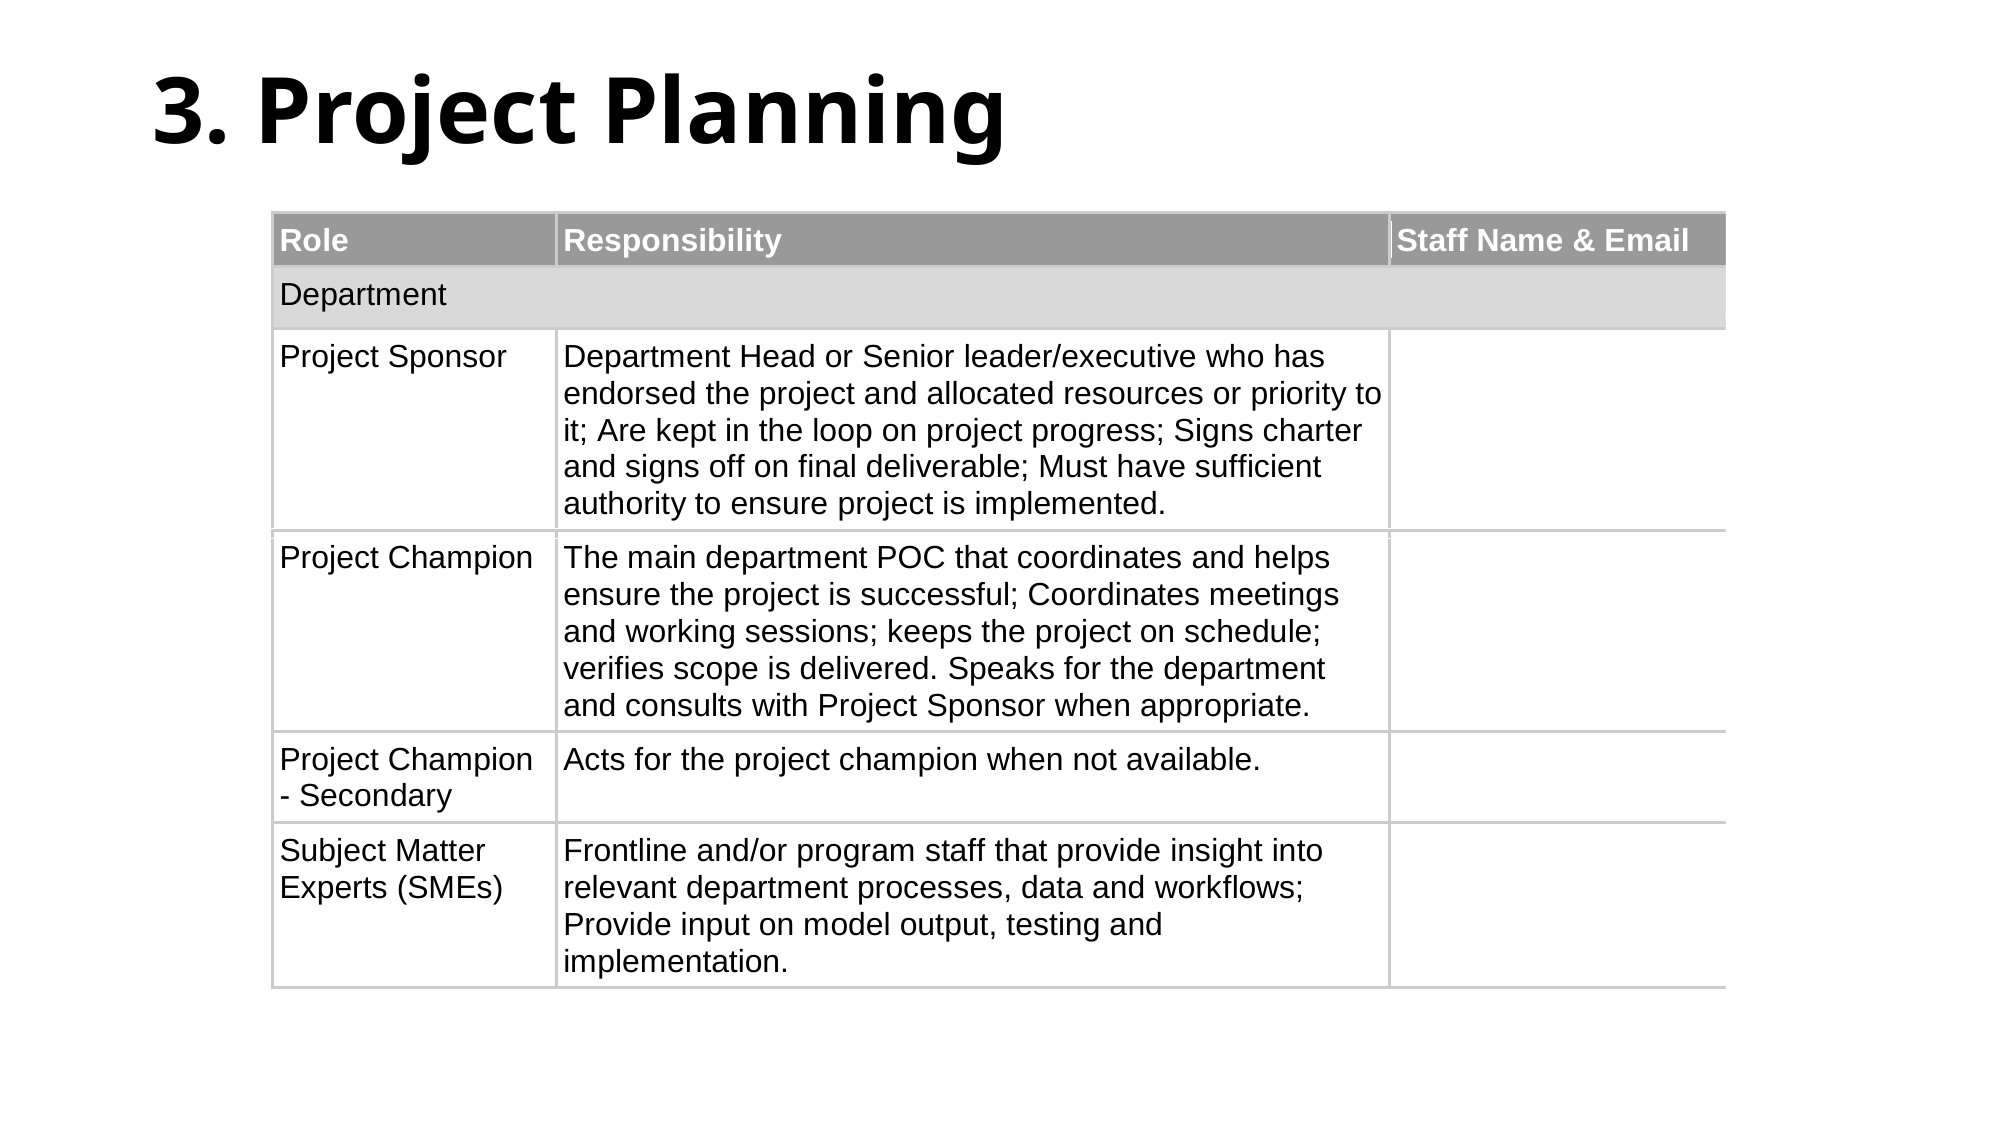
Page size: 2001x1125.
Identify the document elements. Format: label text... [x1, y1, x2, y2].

text_box 3. Project Planning [137, 59, 1863, 278]
picture [266, 278, 1726, 1066]
